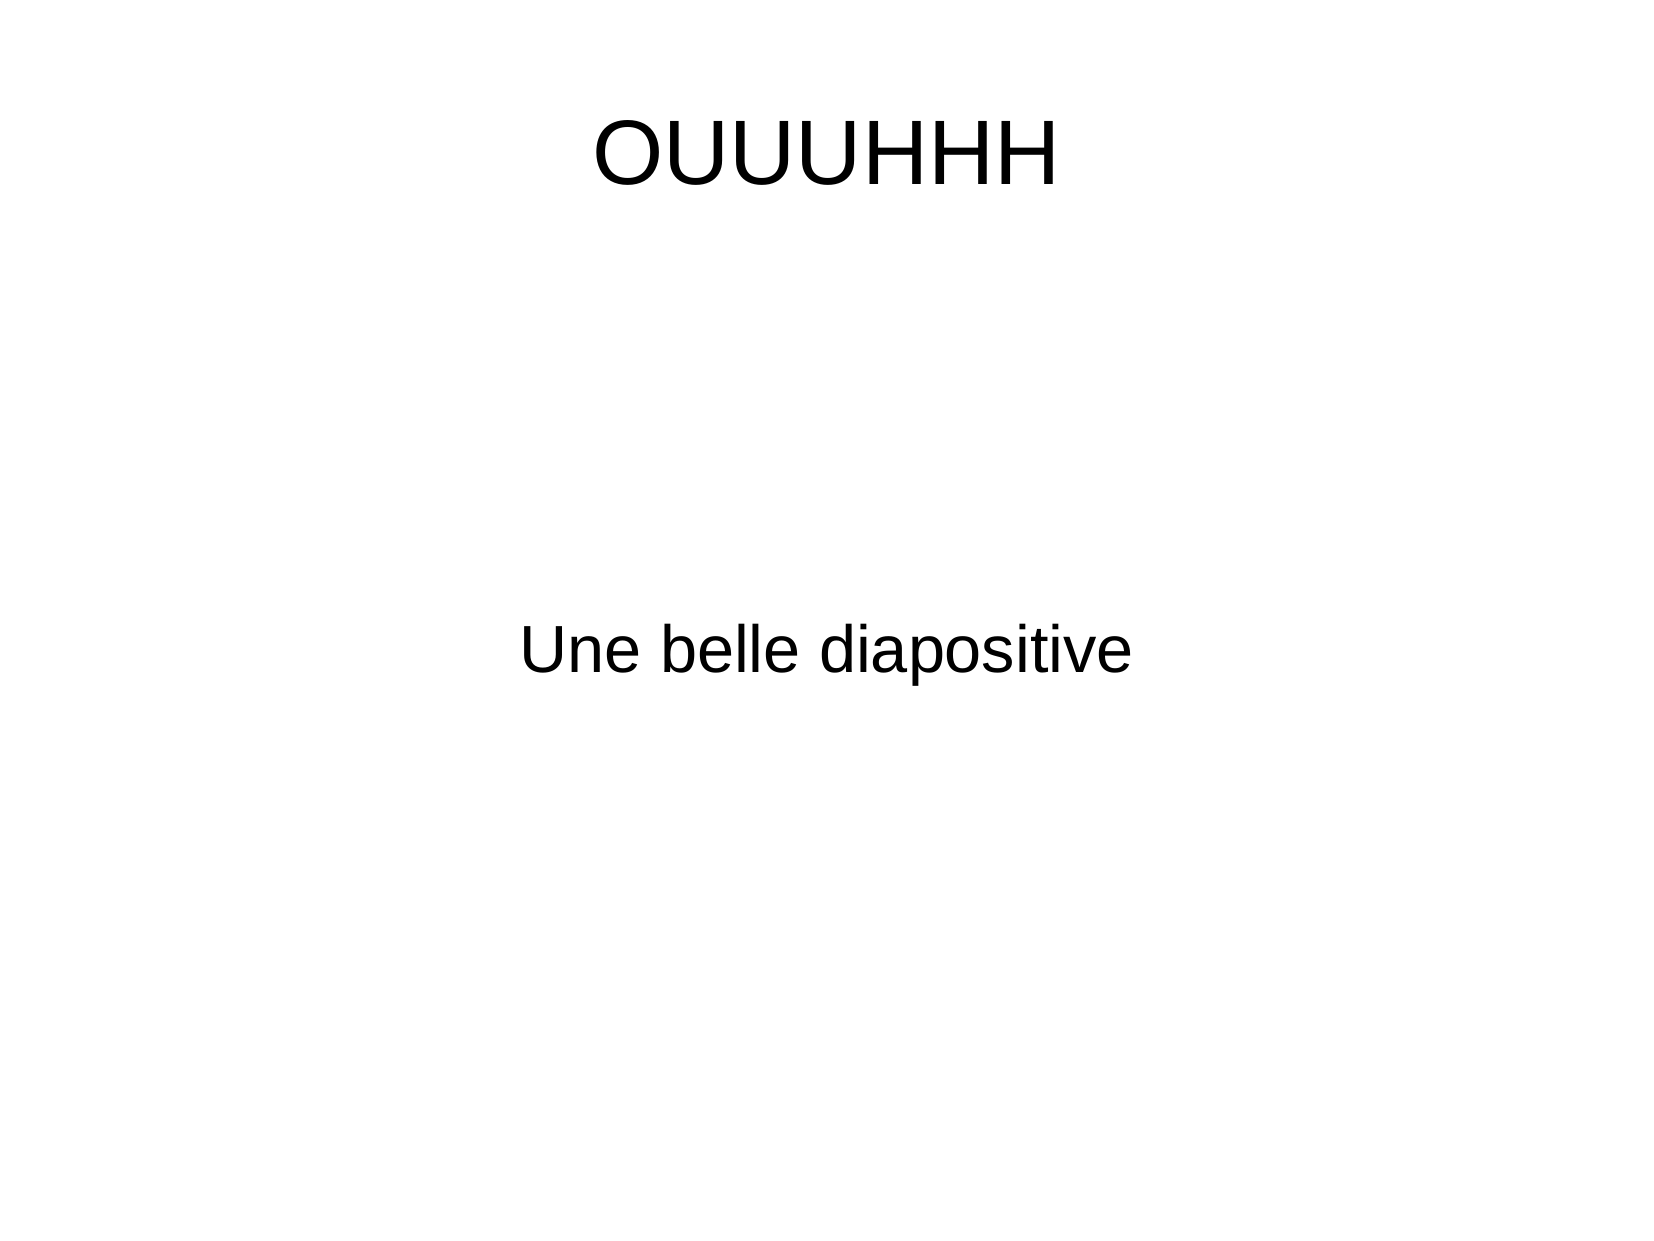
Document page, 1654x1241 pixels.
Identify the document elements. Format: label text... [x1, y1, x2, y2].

title OUUUHHH [82, 49, 1571, 257]
subtitle Une belle diapositive [82, 290, 1571, 1010]
